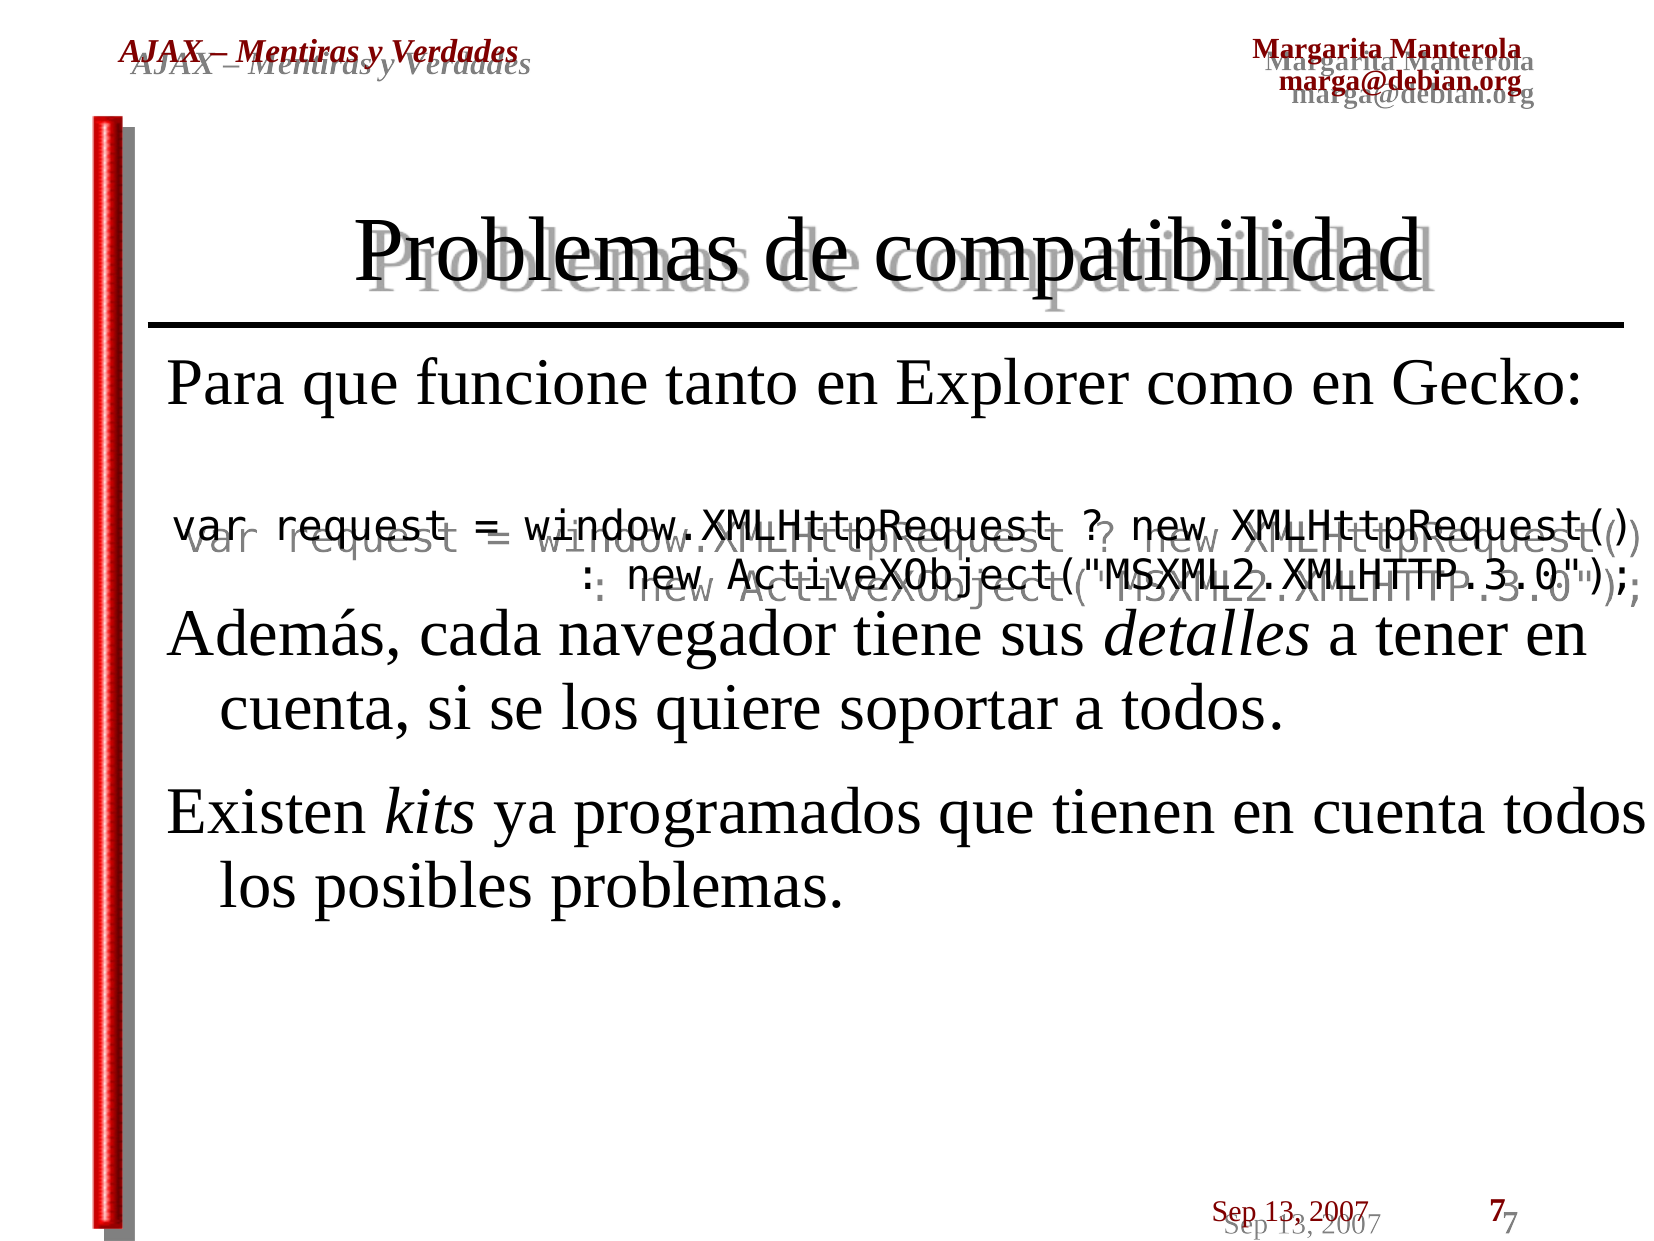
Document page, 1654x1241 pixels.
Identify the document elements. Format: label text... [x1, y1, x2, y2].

picture [94, 117, 122, 1228]
list Para que funcione tanto en Explorer como en Gecko: Además, cada navegador tiene sus detalles a tener en cuenta, si se los quiere soportar a todos. Existen kits ya programados que tienen en cuenta todos los posibles problemas. [149, 344, 1654, 1134]
title Problemas de compatibilidad [137, 171, 1642, 327]
text_box var request = window.XMLHttpRequest ? new XMLHttpRequest() : new ActiveXObject("MSXML2.XMLHTTP.3.0"); [159, 501, 1636, 599]
